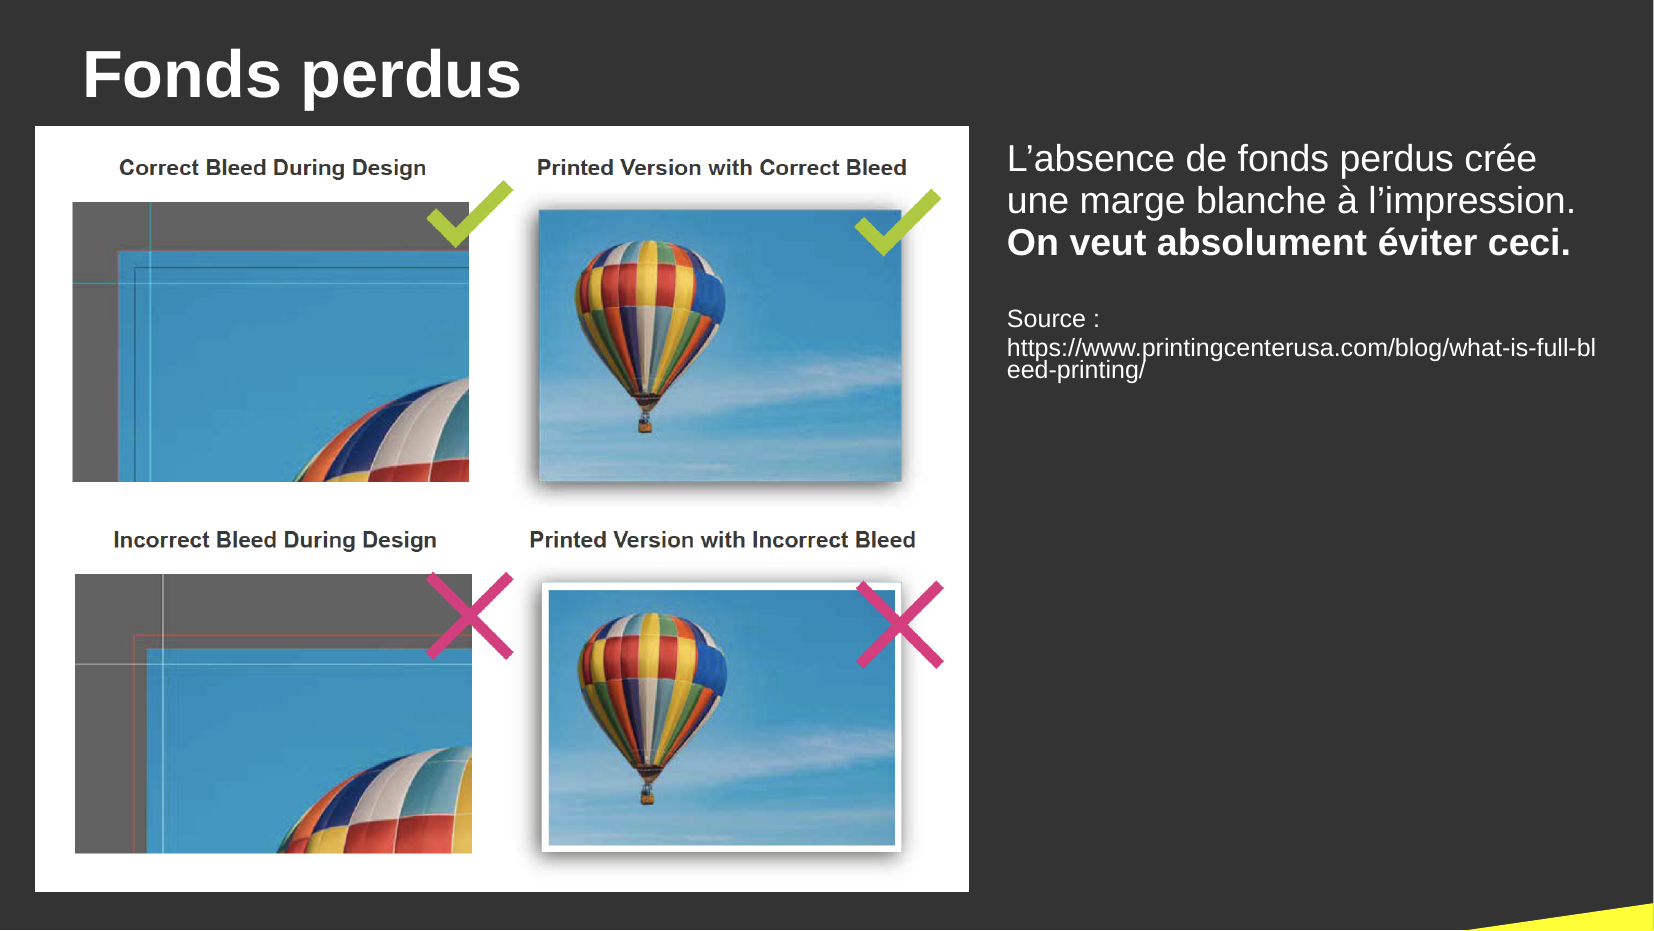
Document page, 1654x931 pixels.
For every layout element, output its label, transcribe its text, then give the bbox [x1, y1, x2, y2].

picture [35, 126, 969, 892]
title Fonds perdus [82, 37, 1571, 122]
text_box [1460, 903, 1654, 931]
text_box L’absence de fonds perdus crée une marge blanche à l’impression. On veut absolument éviter ceci. Source : https://www.printingcenterusa.com/blog/what-is-full-bleed-printing/ [992, 129, 1619, 439]
